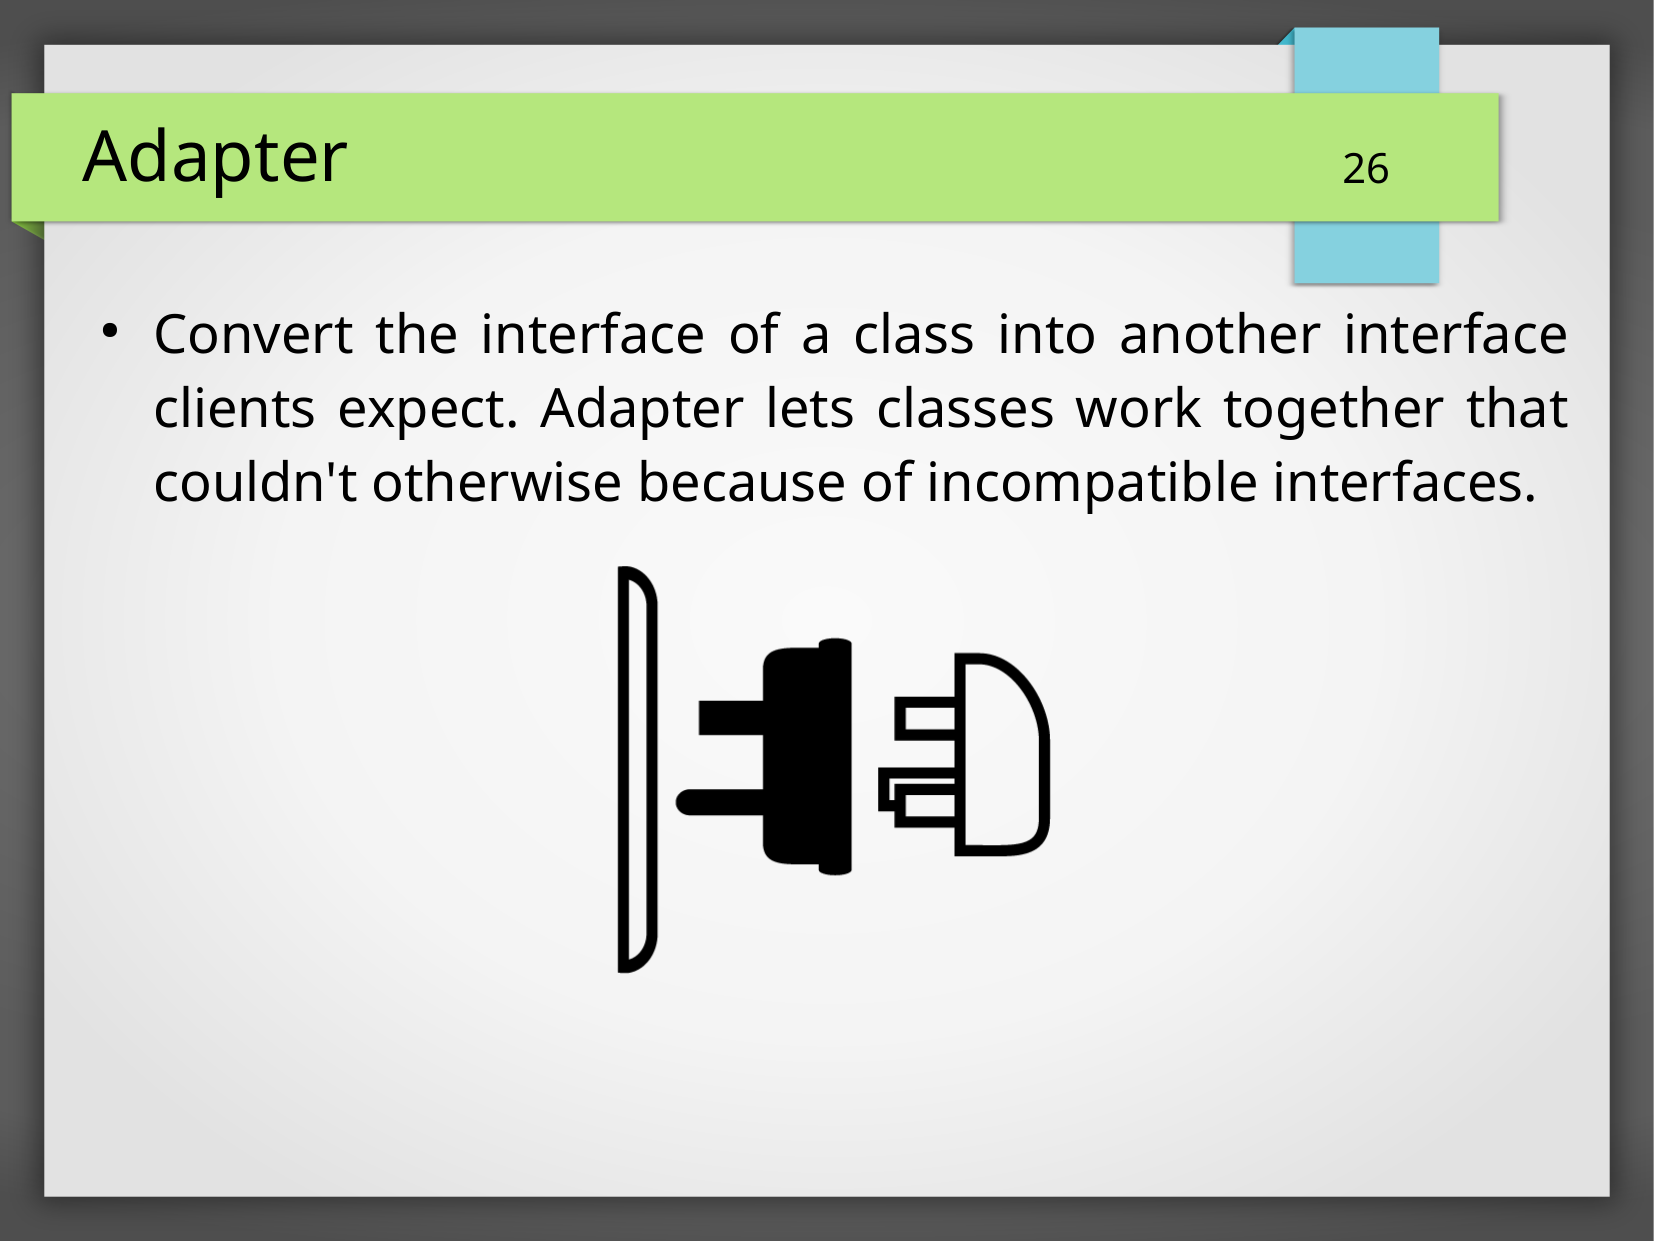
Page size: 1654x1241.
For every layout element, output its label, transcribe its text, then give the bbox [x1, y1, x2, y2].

list Convert the interface of a class into another interface clients expect. Adapter lets classes work together that couldn't otherwise because of incompatible interfaces. [82, 295, 1571, 1015]
picture [0, 0, 1654, 1241]
text_box <number> [1254, 131, 1479, 207]
title Adapter [82, 94, 1264, 213]
